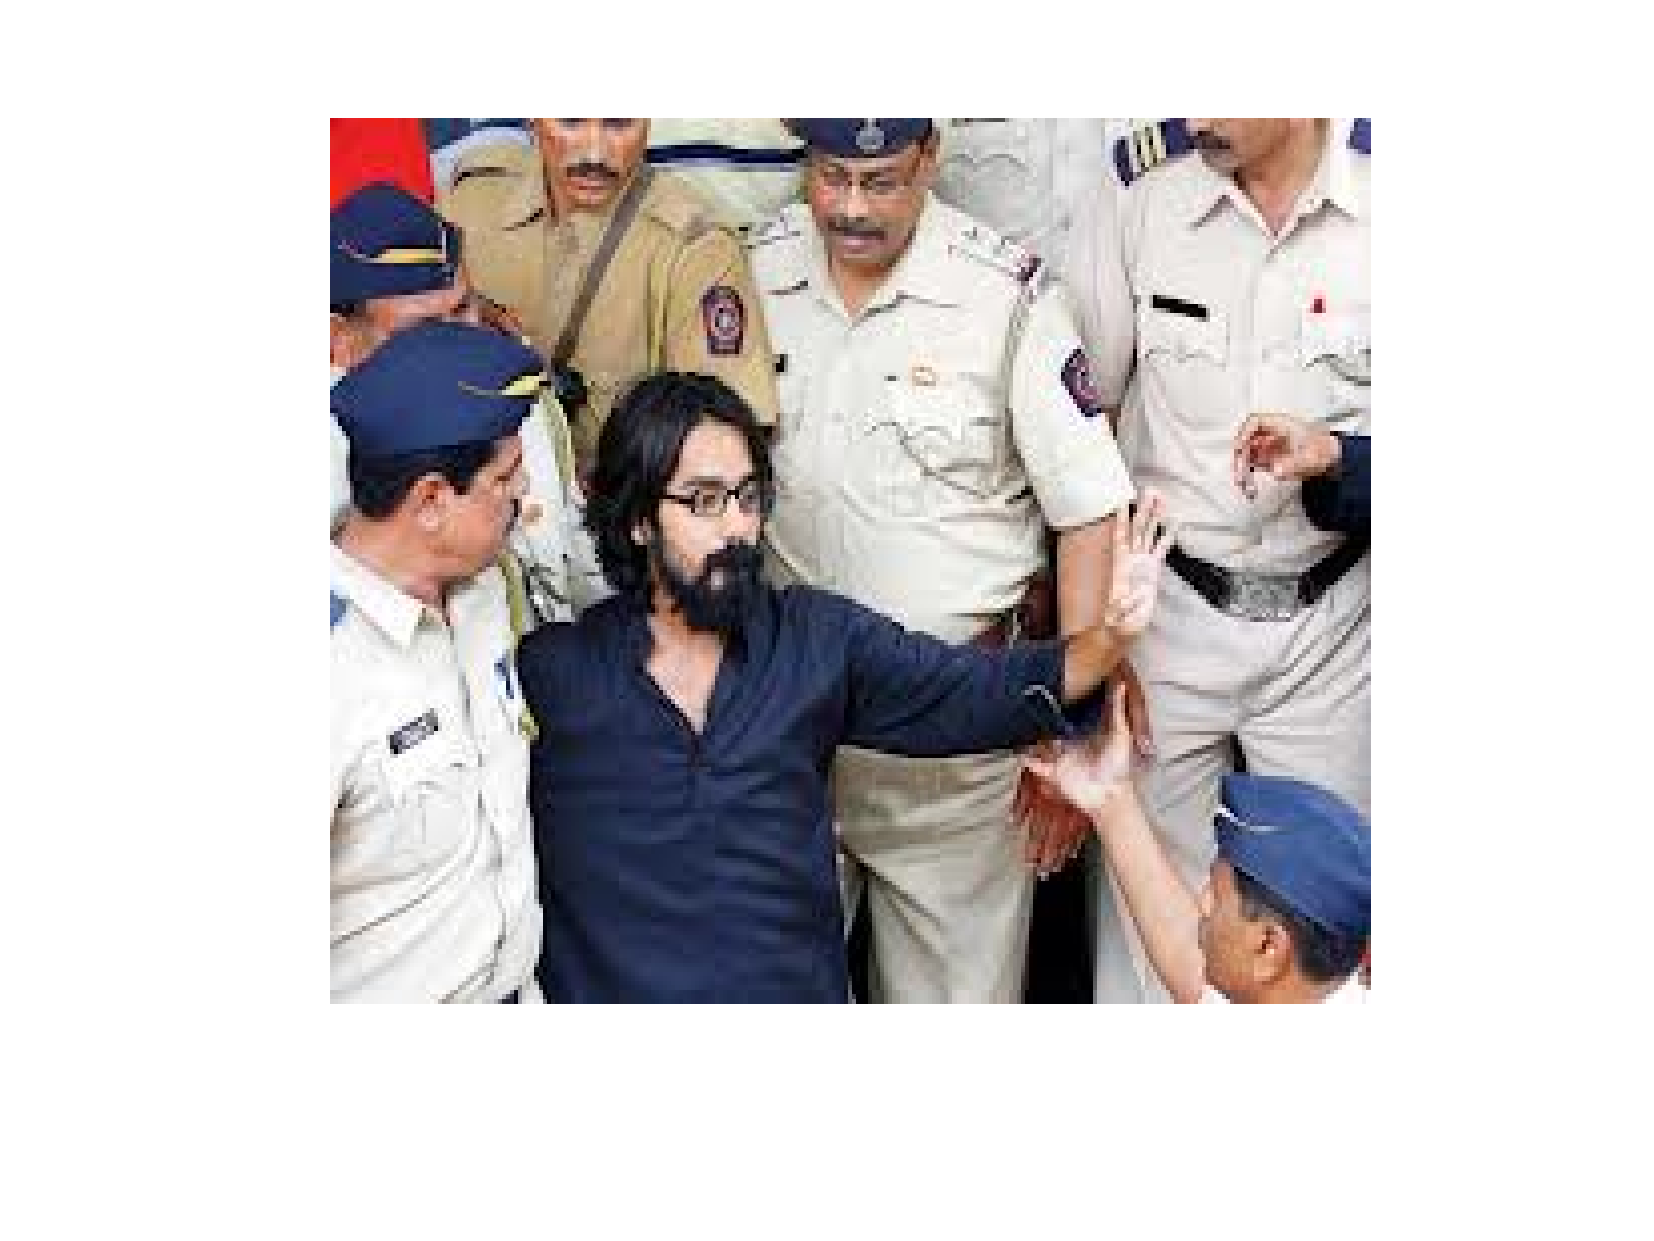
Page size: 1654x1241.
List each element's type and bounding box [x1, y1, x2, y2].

picture [330, 118, 1371, 1004]
